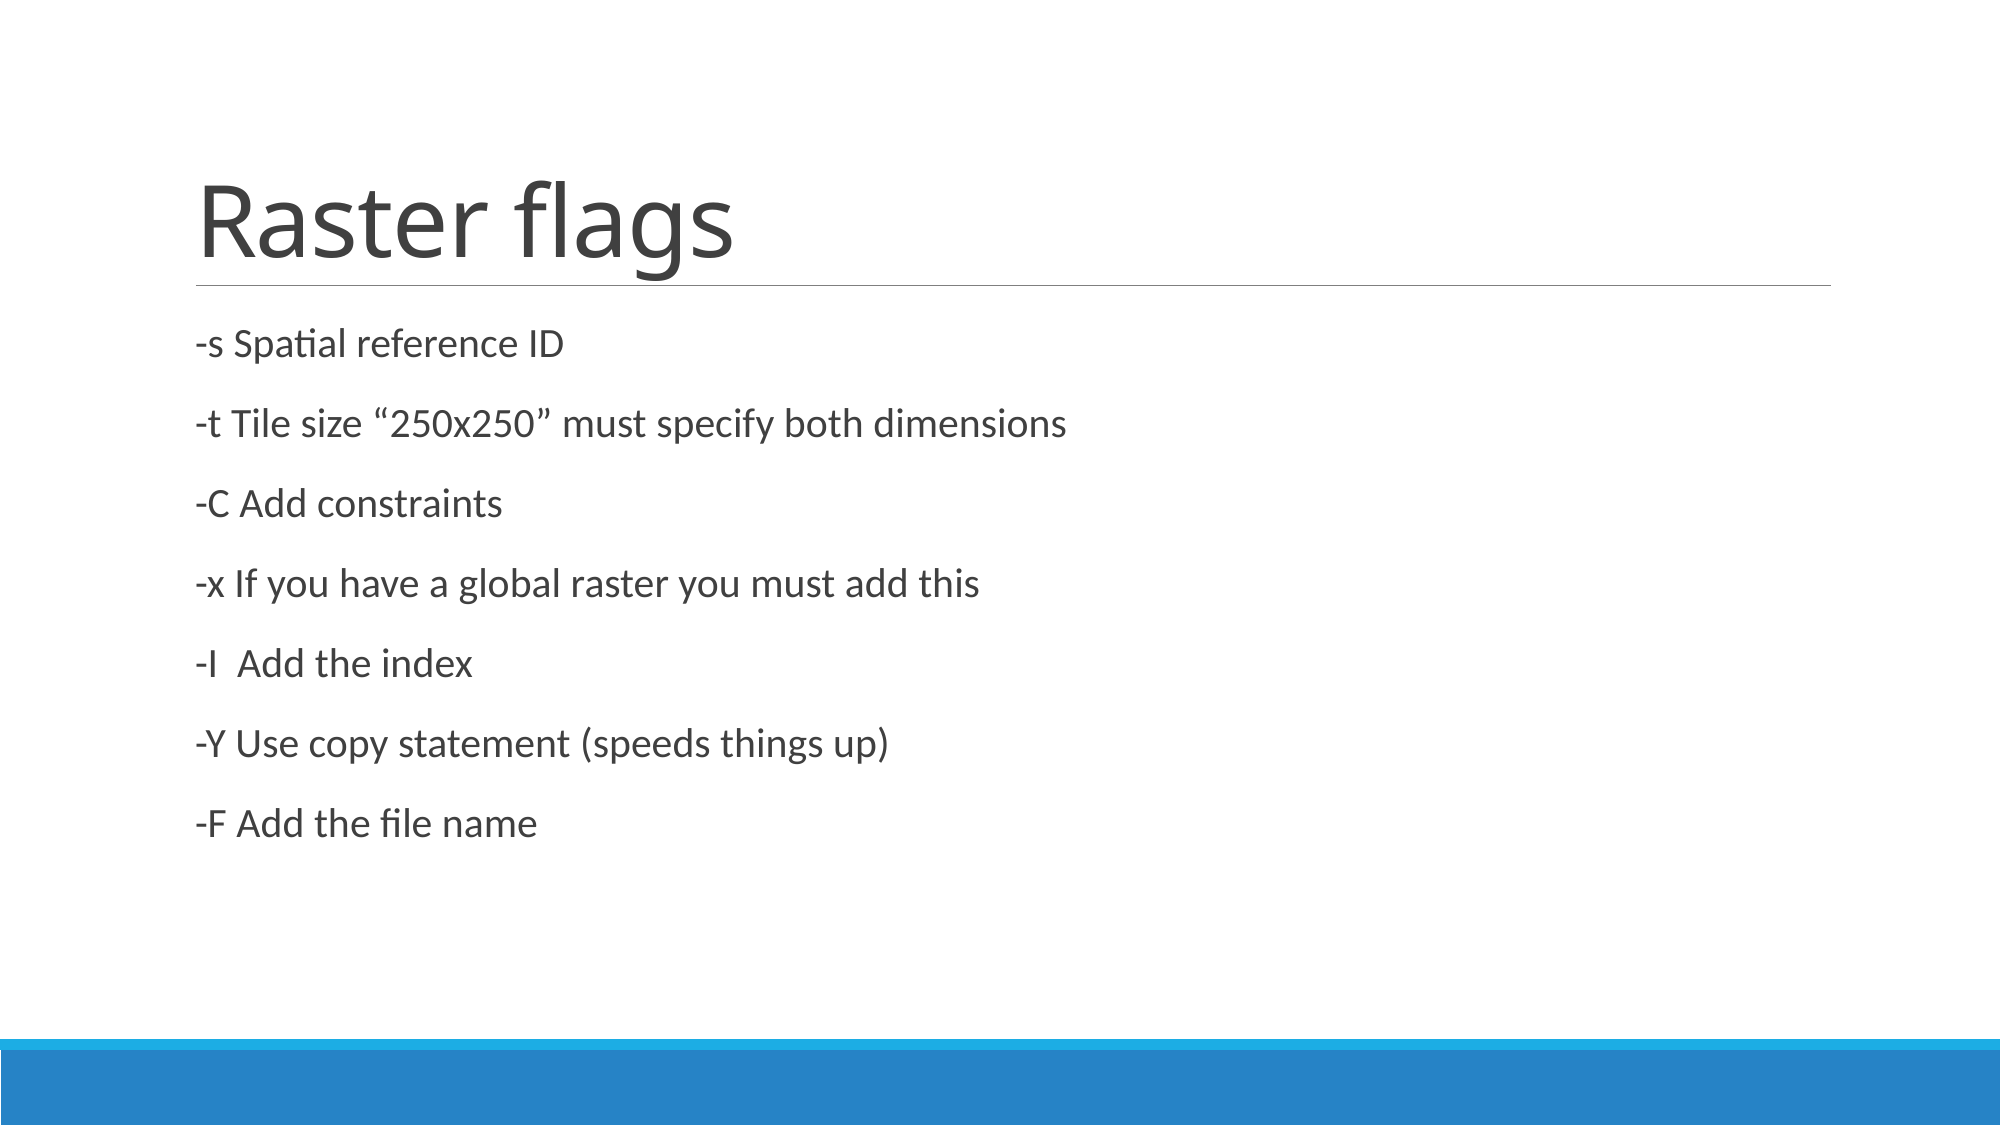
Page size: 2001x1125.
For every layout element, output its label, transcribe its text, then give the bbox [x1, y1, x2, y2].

title Raster flags [180, 47, 1831, 286]
list -s Spatial reference ID -t Tile size “250x250” must specify both dimensions -C Add constraints -x If you have a global raster you must add this -I Add the index -Y Use copy statement (speeds things up) -F Add the file name [180, 302, 1831, 963]
